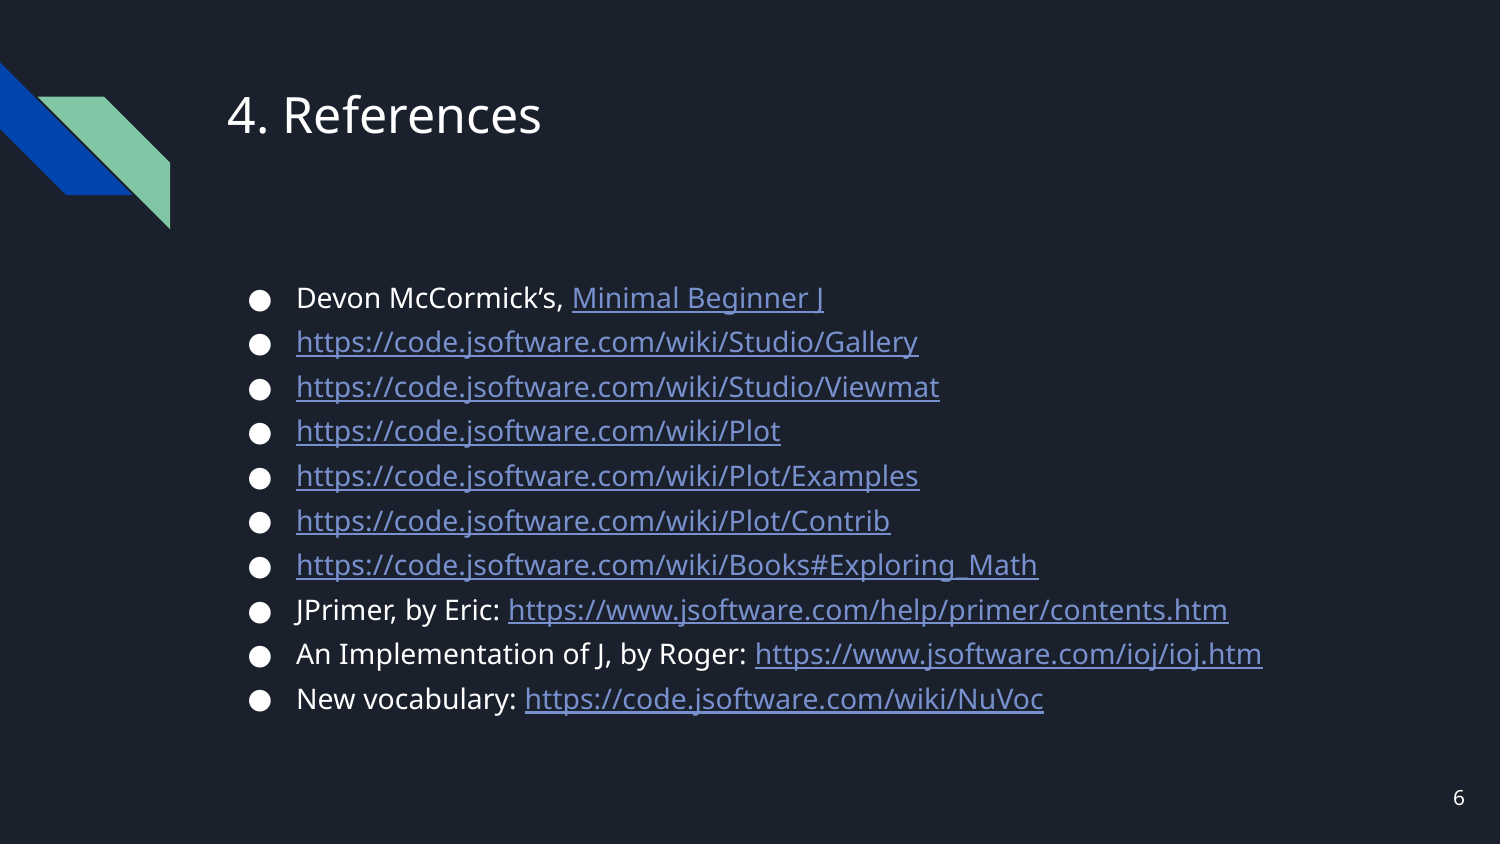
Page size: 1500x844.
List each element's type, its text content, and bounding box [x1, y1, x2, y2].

slide_number <number> [1389, 764, 1480, 830]
title 4. References [212, 64, 1368, 215]
list Devon McCormick’s, Minimal Beginner J https://code.jsoftware.com/wiki/Studio/Gallery https://code.jsoftware.com/wiki/Studio/Viewmat https://code.jsoftware.com/wiki/Plot https://code.jsoftware.com/wiki/Plot/Examples https://code.jsoftware.com/wiki/Plot/Contrib https://code.jsoftware.com/wiki/Books#Exploring_Math JPrimer, by Eric: https://www.jsoftware.com/help/primer/contents.htm An Implementation of J, by Roger: https://www.jsoftware.com/ioj/ioj.htm New vocabulary: https://code.jsoftware.com/wiki/NuVoc [212, 257, 1368, 735]
